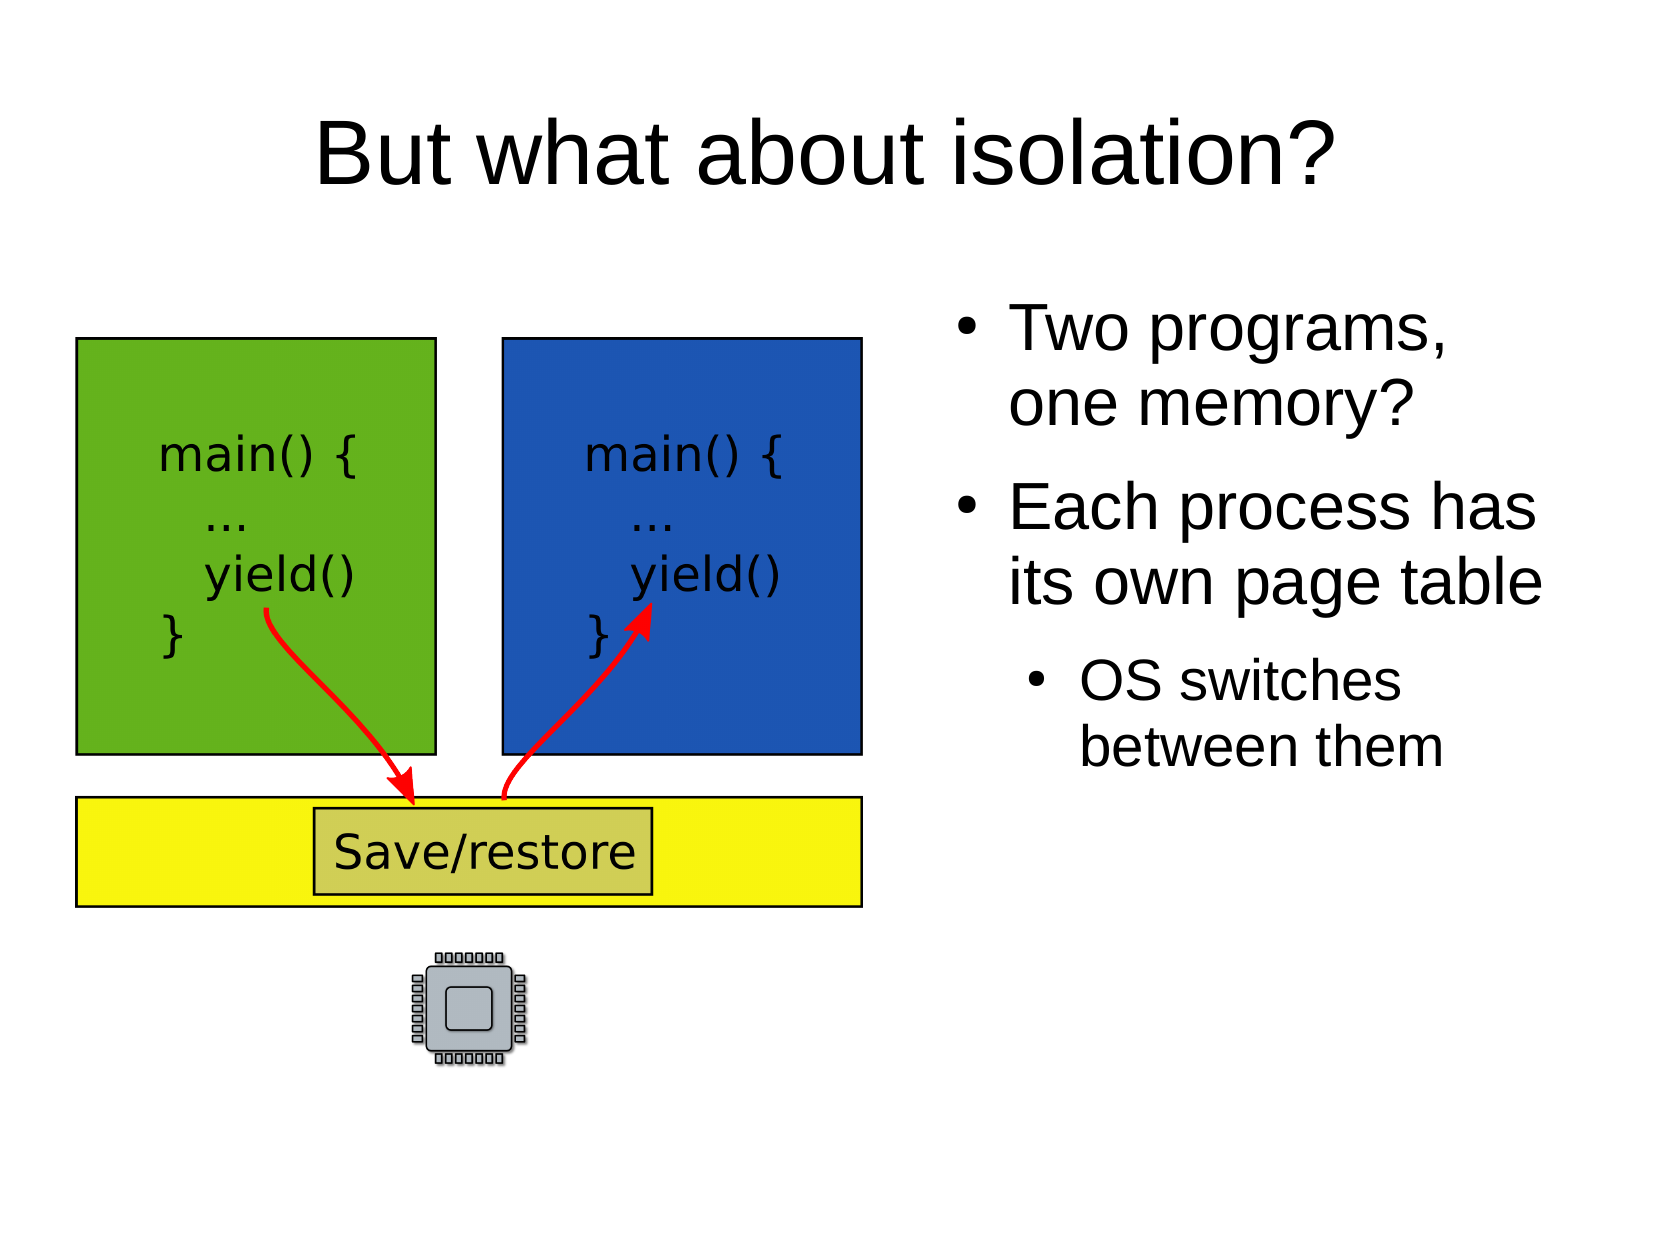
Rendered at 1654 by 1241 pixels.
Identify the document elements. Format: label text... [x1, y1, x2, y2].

title But what about isolation? [82, 49, 1571, 257]
list Two programs, one memory? Each process has its own page table OS switches between them [937, 290, 1571, 1010]
picture [75, 337, 863, 1077]
